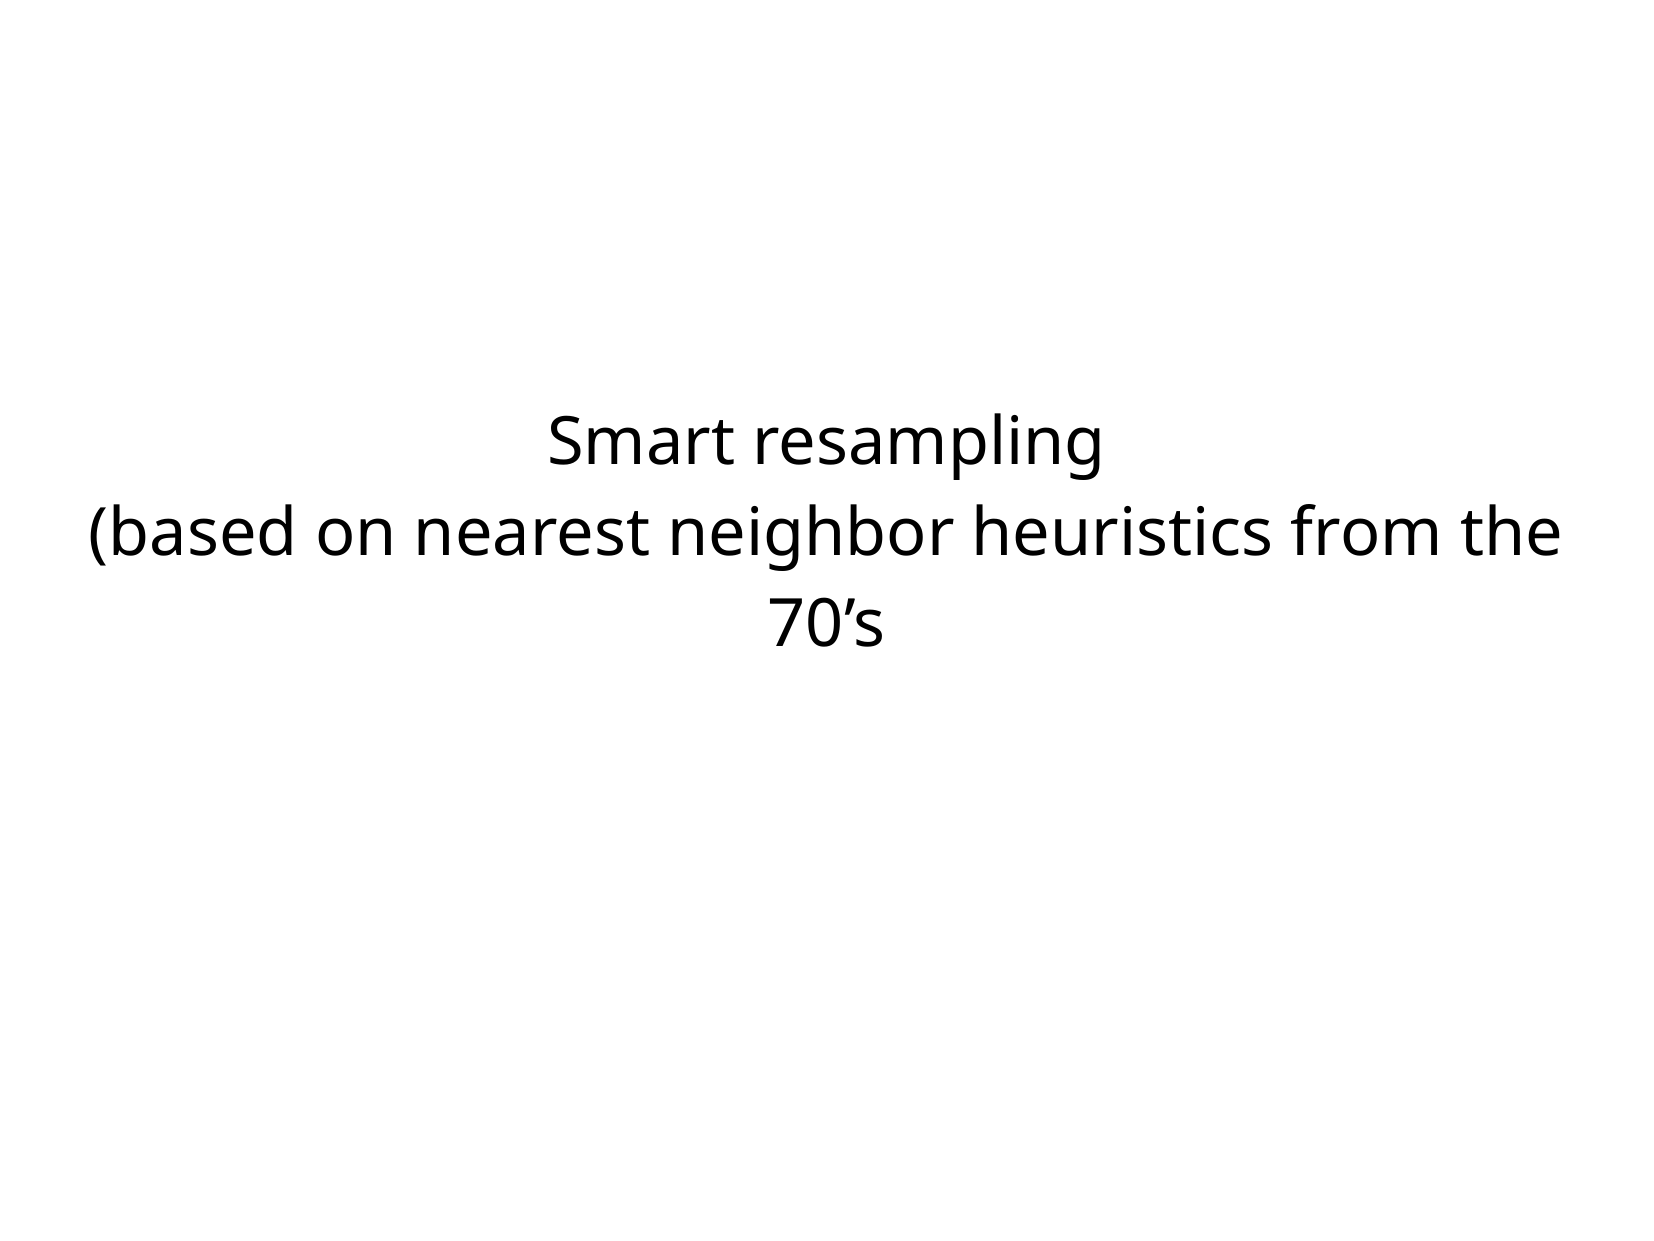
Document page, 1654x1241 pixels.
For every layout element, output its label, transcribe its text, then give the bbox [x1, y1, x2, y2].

subtitle Smart resampling (based on nearest neighbor heuristics from the 70’s [82, 49, 1571, 1010]
